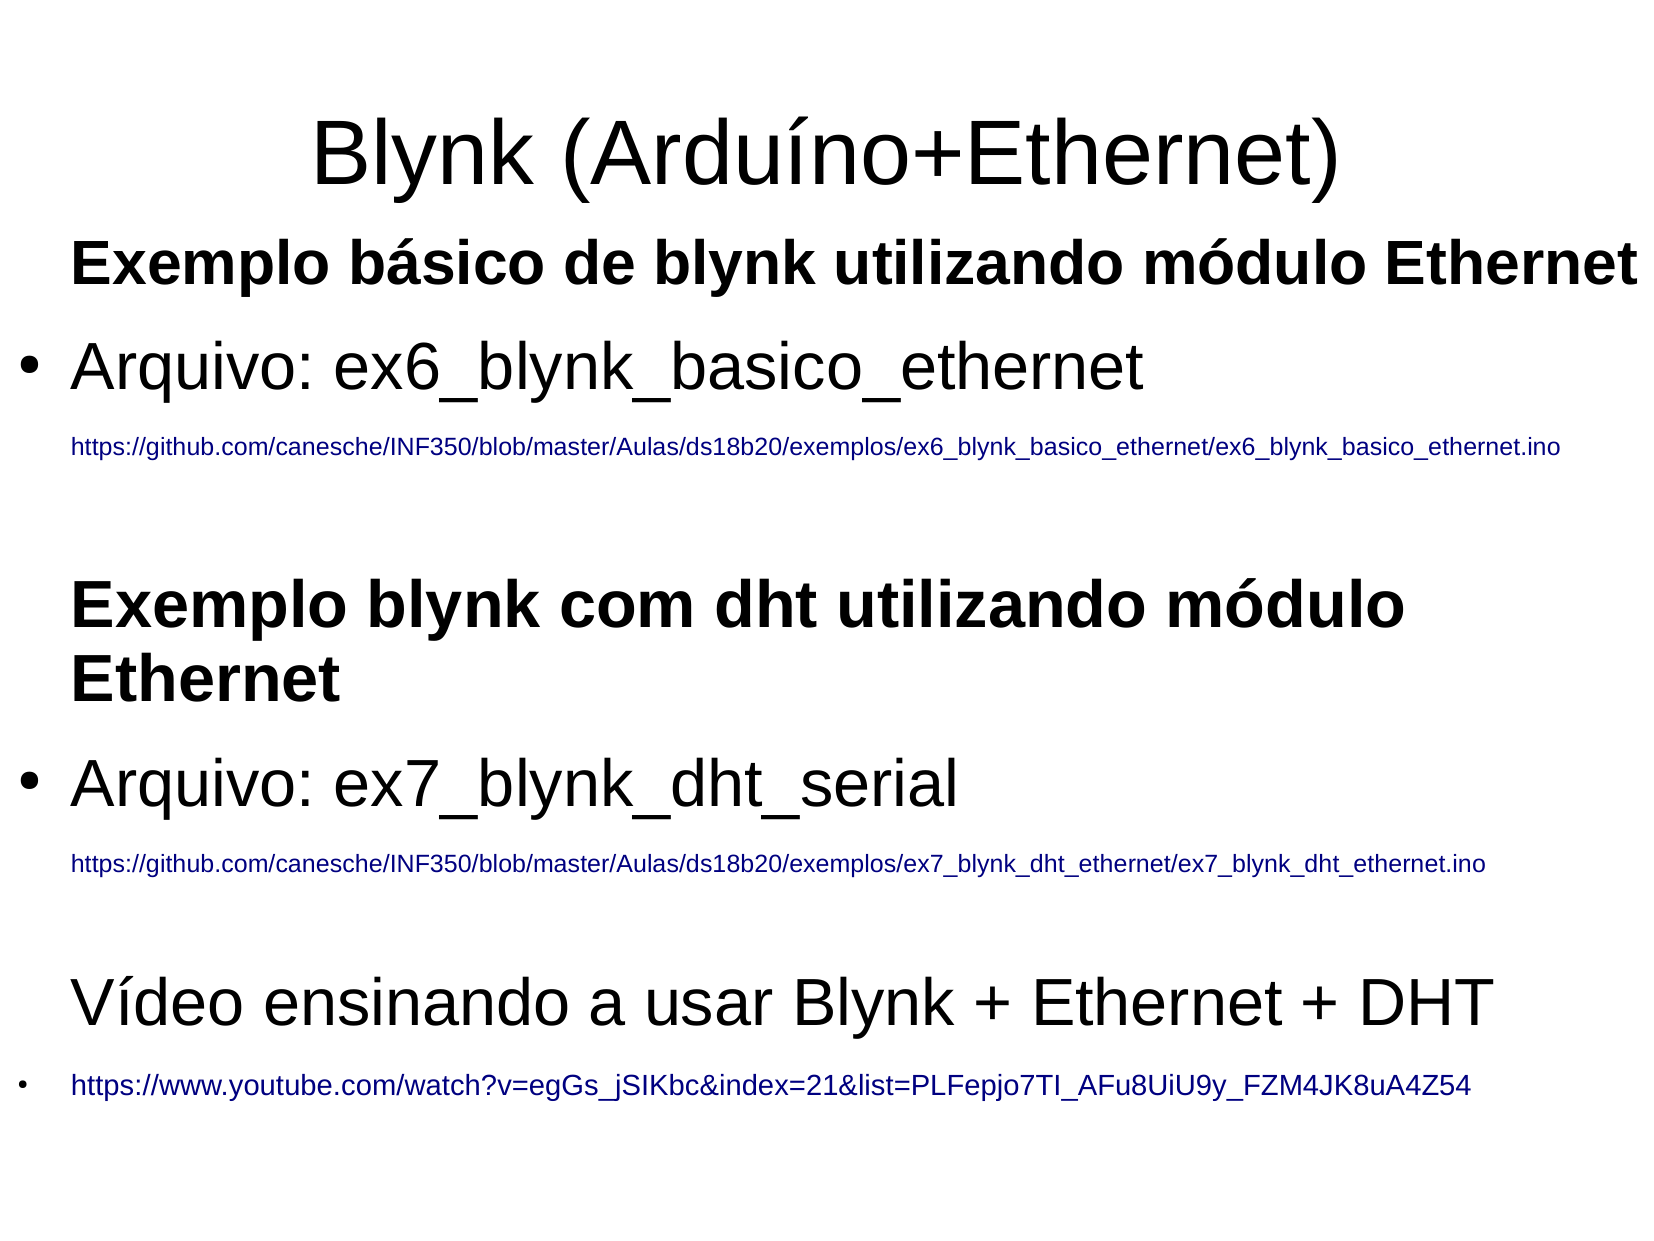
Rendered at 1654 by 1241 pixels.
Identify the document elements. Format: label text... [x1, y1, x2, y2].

title Blynk (Arduíno+Ethernet) [82, 49, 1571, 224]
list Exemplo básico de blynk utilizando módulo Ethernet Arquivo: ex6_blynk_basico_ethernet https://github.com/canesche/INF350/blob/master/Aulas/ds18b20/exemplos/ex6_blynk_basico_ethernet/ex6_blynk_basico_ethernet.ino Exemplo blynk com dht utilizando módulo Ethernet Arquivo: ex7_blynk_dht_serial https://github.com/canesche/INF350/blob/master/Aulas/ds18b20/exemplos/ex7_blynk_dht_ethernet/ex7_blynk_dht_ethernet.ino Vídeo ensinando a usar Blynk + Ethernet + DHT https://www.youtube.com/watch?v=egGs_jSIKbc&index=21&list=PLFepjo7TI_AFu8UiU9y_FZM4JK8uA4Z54 [0, 224, 1642, 1217]
